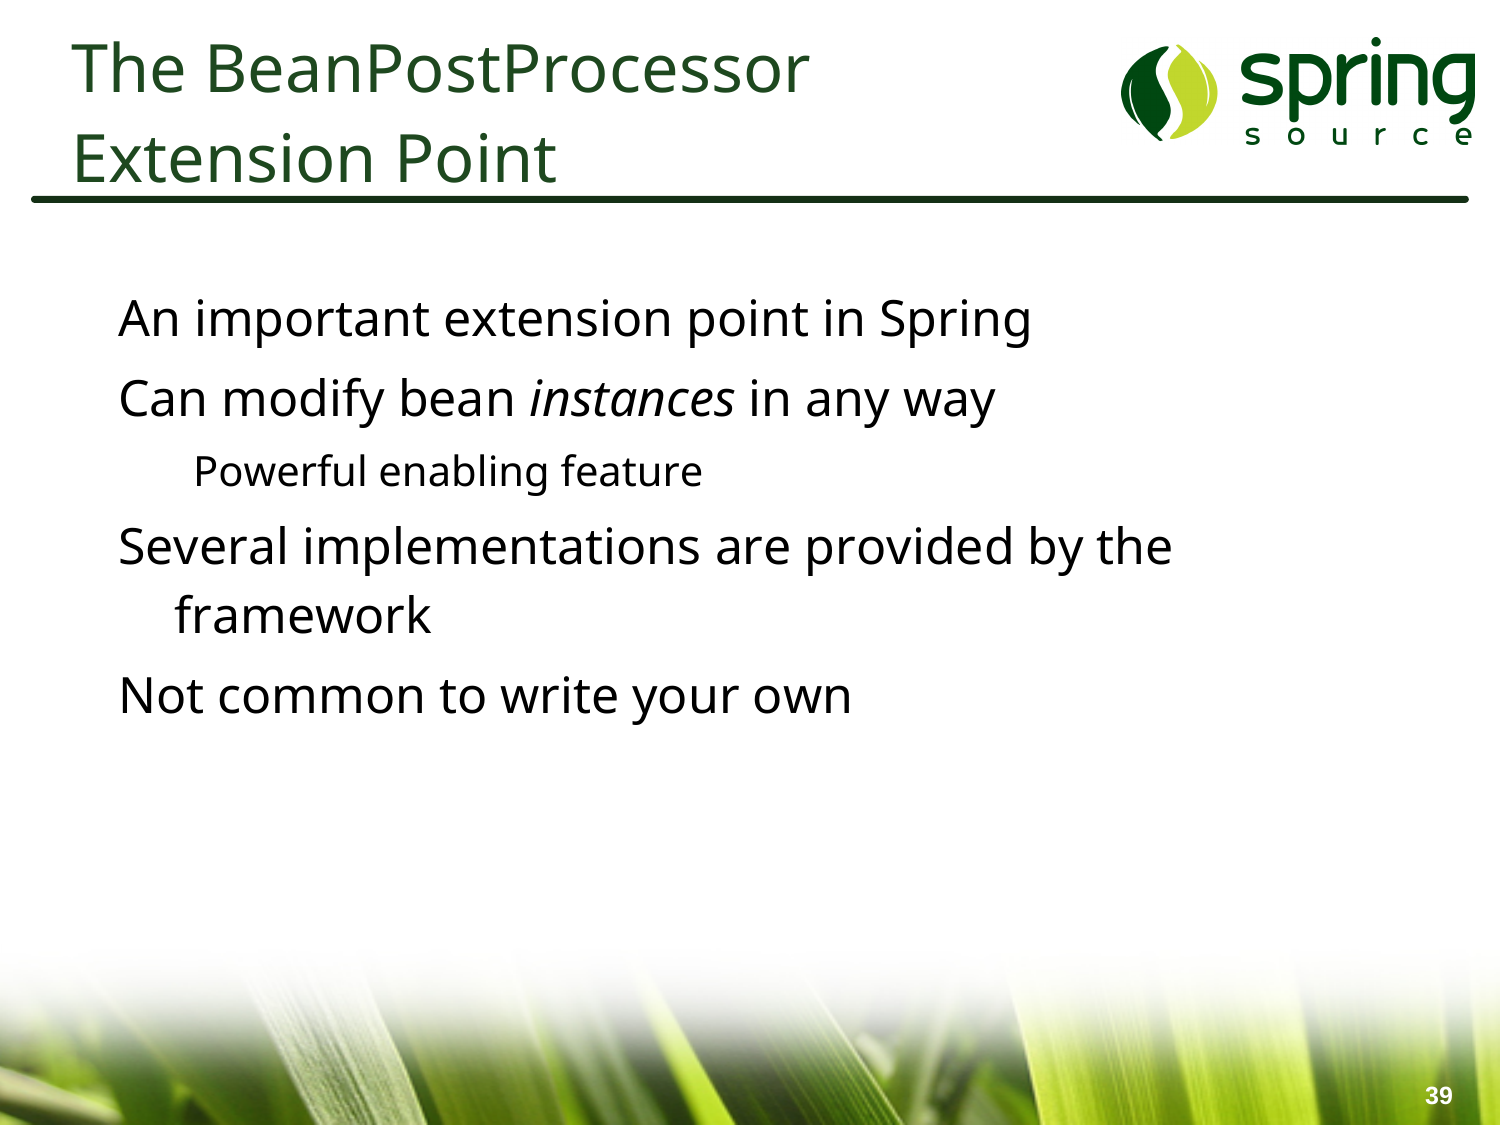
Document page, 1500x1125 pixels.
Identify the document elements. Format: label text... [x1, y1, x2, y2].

list An important extension point in Spring Can modify bean instances in any way Powerful enabling feature Several implementations are provided by the framework Not common to write your own [103, 275, 1394, 938]
picture [1121, 37, 1475, 145]
picture [0, 944, 1500, 1125]
title The BeanPostProcessor Extension Point [56, 13, 1089, 191]
